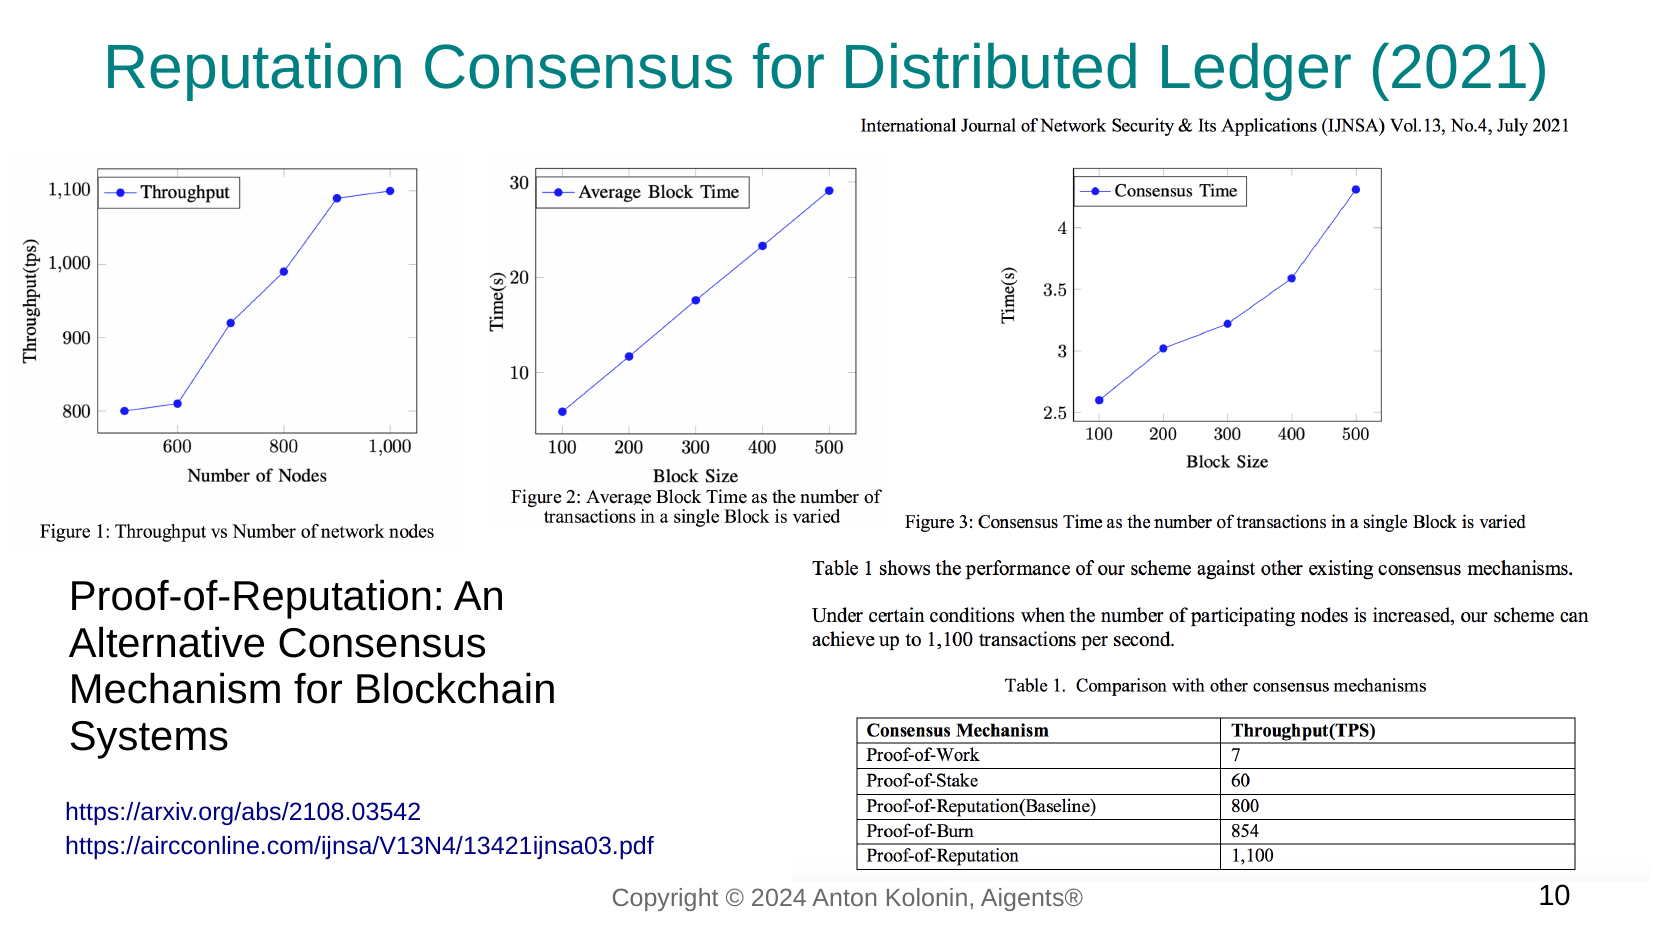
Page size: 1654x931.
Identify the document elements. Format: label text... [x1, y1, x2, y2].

text_box Proof-of-Reputation: An Alternative Consensus Mechanism for Blockchain Systems [54, 565, 678, 800]
picture [485, 107, 1651, 881]
text_box Reputation Consensus for Distributed Ledger (2021) [0, 0, 1630, 135]
text_box https://arxiv.org/abs/2108.03542 https://aircconline.com/ijnsa/V13N4/13421ijnsa03.pdf [50, 790, 820, 878]
picture [6, 152, 464, 549]
